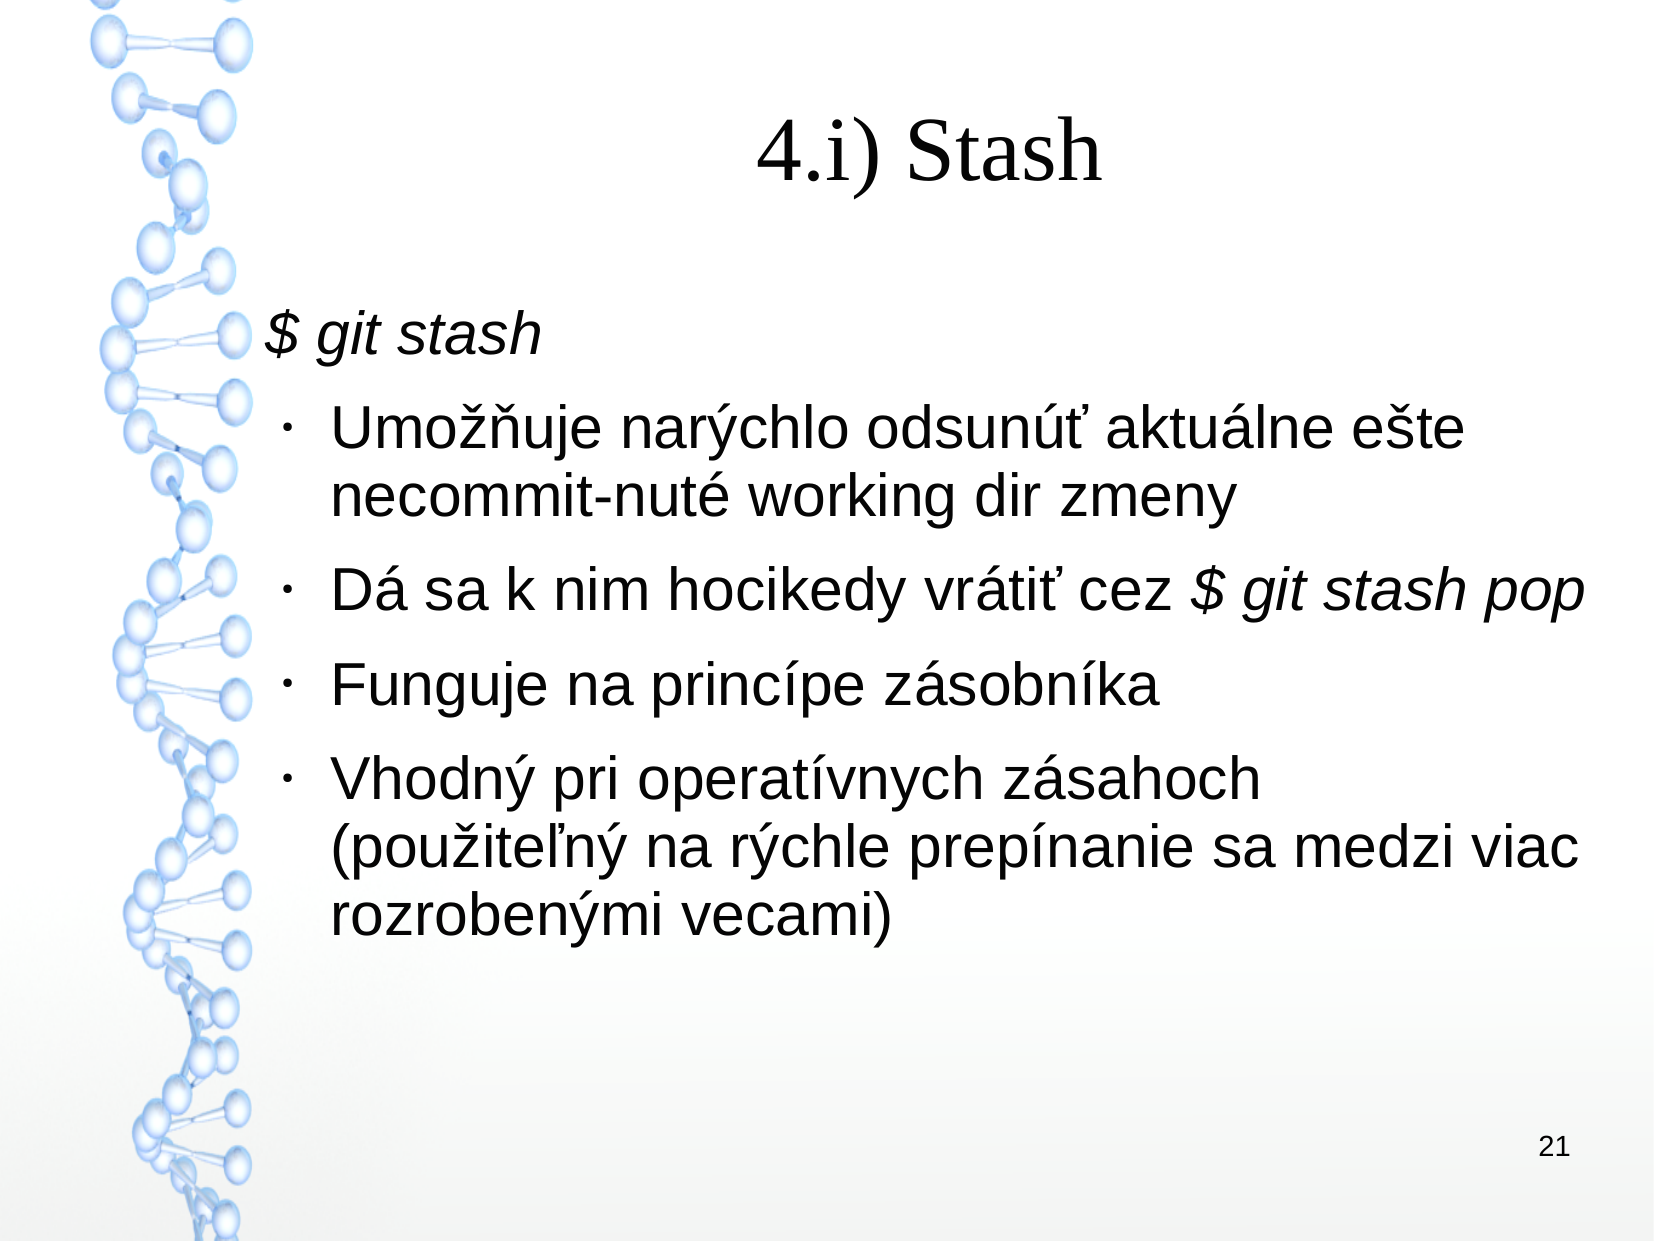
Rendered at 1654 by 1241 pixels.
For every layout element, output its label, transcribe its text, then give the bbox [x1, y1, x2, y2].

picture [0, 0, 1654, 1241]
title 4.i) Stash [265, 47, 1595, 252]
list $ git stash Umožňuje narýchlo odsunúť aktuálne ešte necommit-nuté working dir zmeny Dá sa k nim hocikedy vrátiť cez $ git stash pop Funguje na princípe zásobníka Vhodný pri operatívnych zásahoch (použiteľný na rýchle prepínanie sa medzi viac rozrobenými vecami) [265, 299, 1595, 1019]
